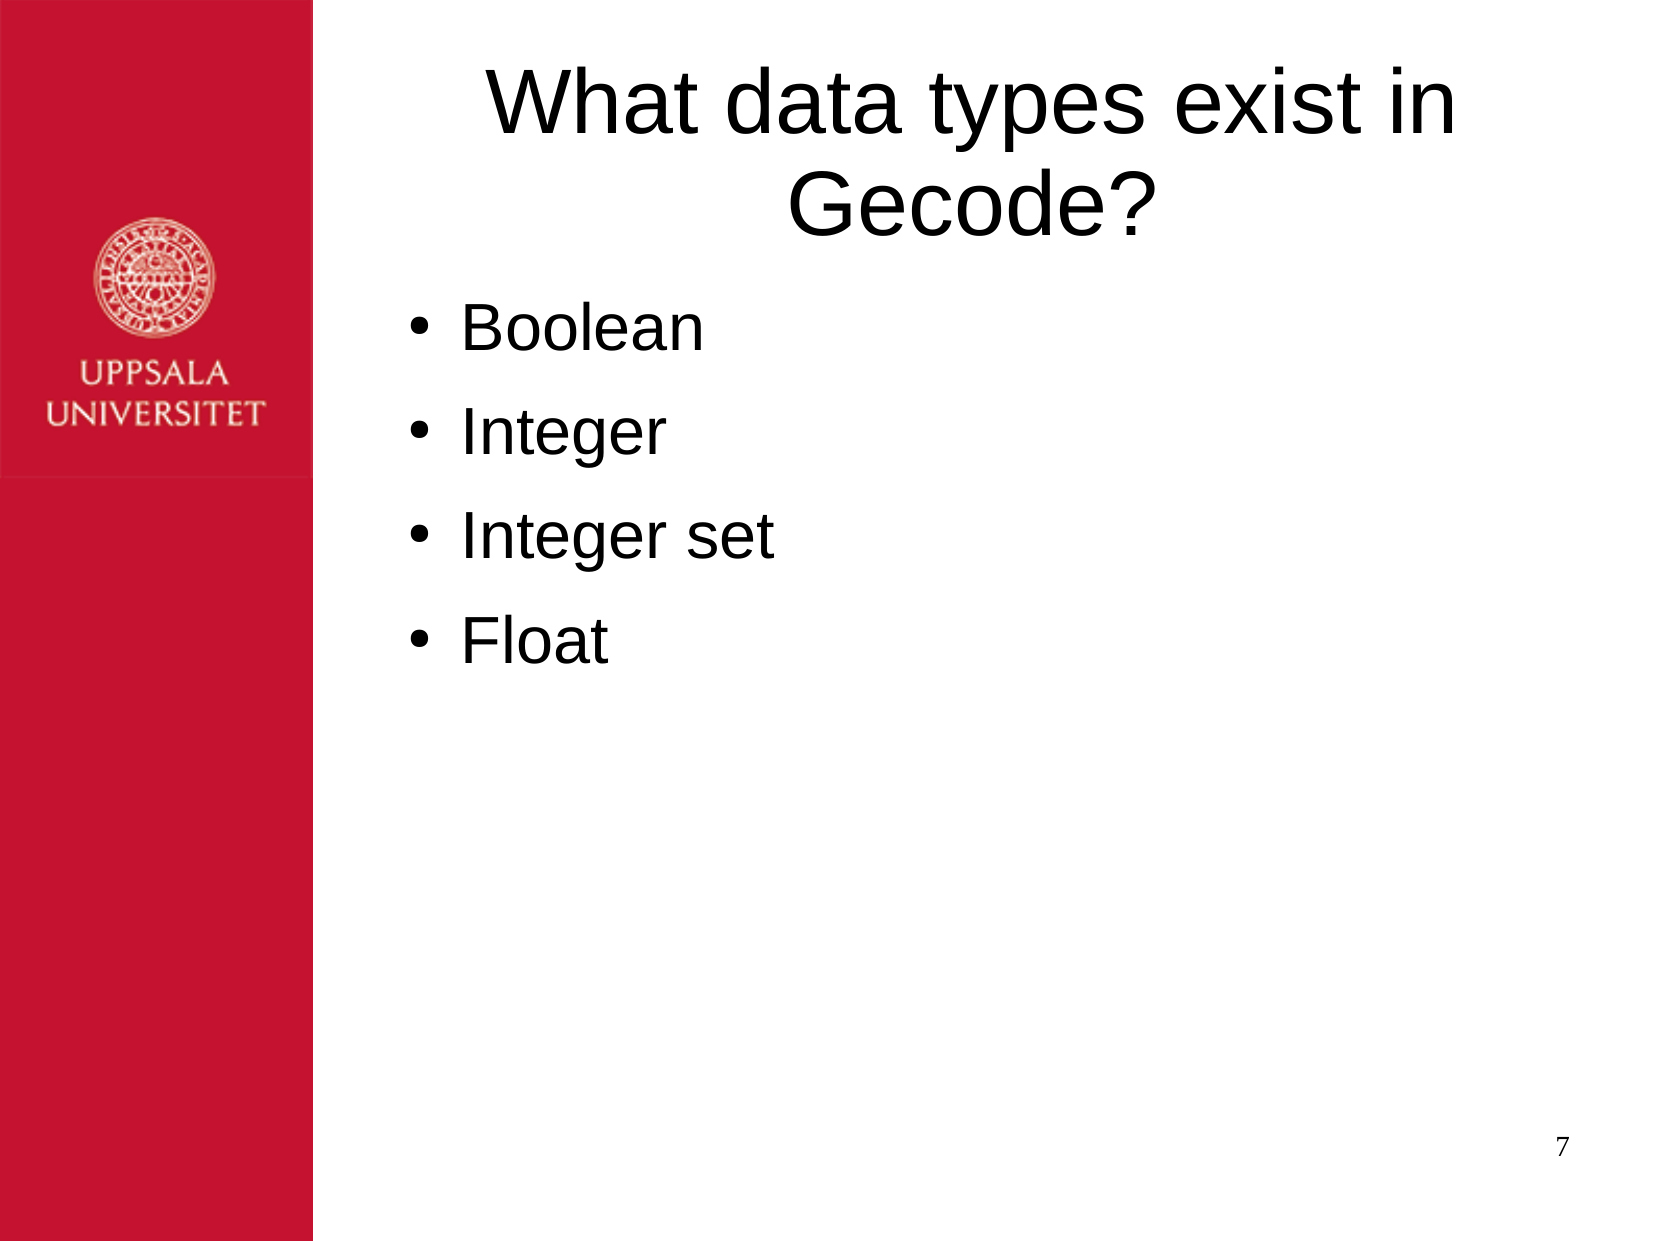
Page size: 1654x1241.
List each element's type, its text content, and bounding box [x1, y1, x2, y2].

picture [0, 0, 235, 800]
title What data types exist in Gecode? [375, 49, 1571, 257]
list Boolean Integer Integer set Float [390, 290, 1571, 1010]
